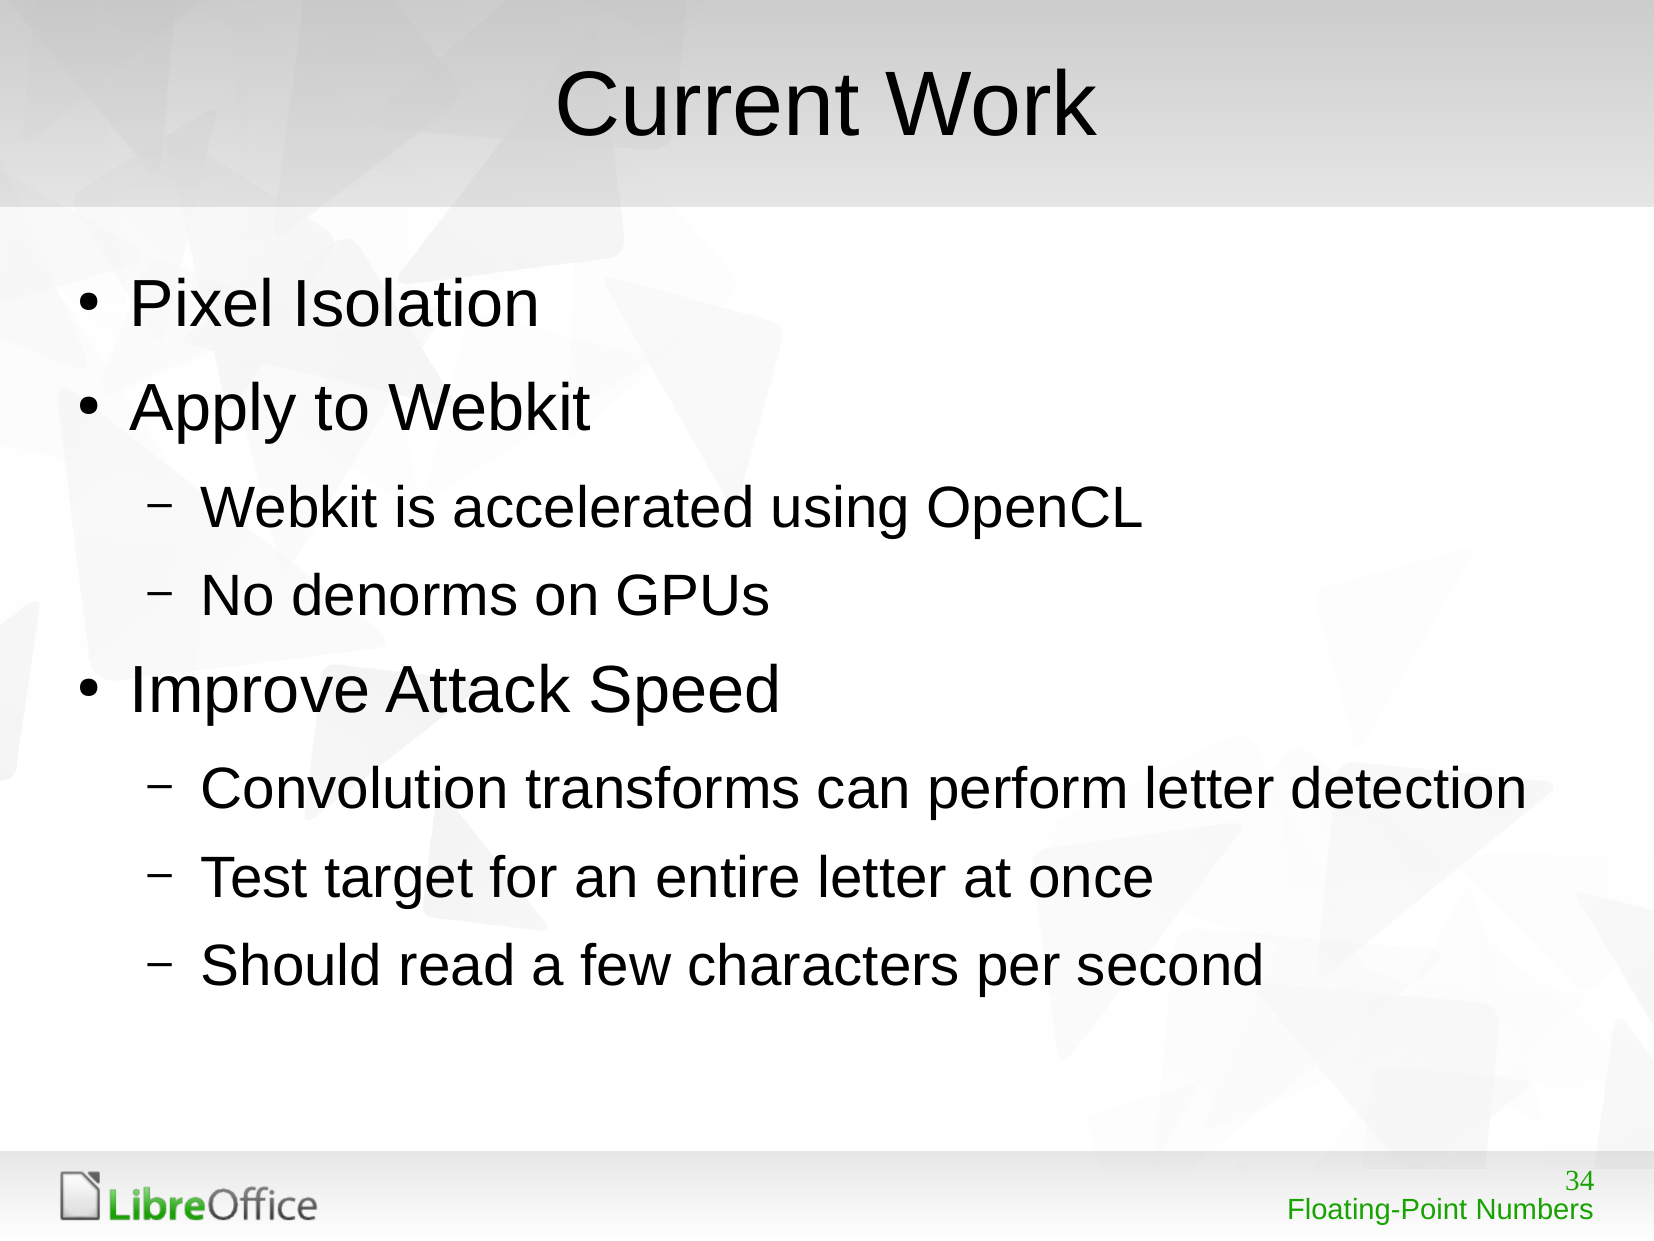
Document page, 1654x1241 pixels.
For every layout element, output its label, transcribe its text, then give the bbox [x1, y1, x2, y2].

picture [0, 0, 783, 931]
picture [915, 548, 1654, 1169]
list Pixel Isolation Apply to Webkit Webkit is accelerated using OpenCL No denorms on GPUs Improve Attack Speed Convolution transforms can perform letter detection Test target for an entire letter at once Should read a few characters per second [59, 265, 1595, 1034]
title Current Work [59, 29, 1595, 178]
picture [41, 1152, 337, 1240]
